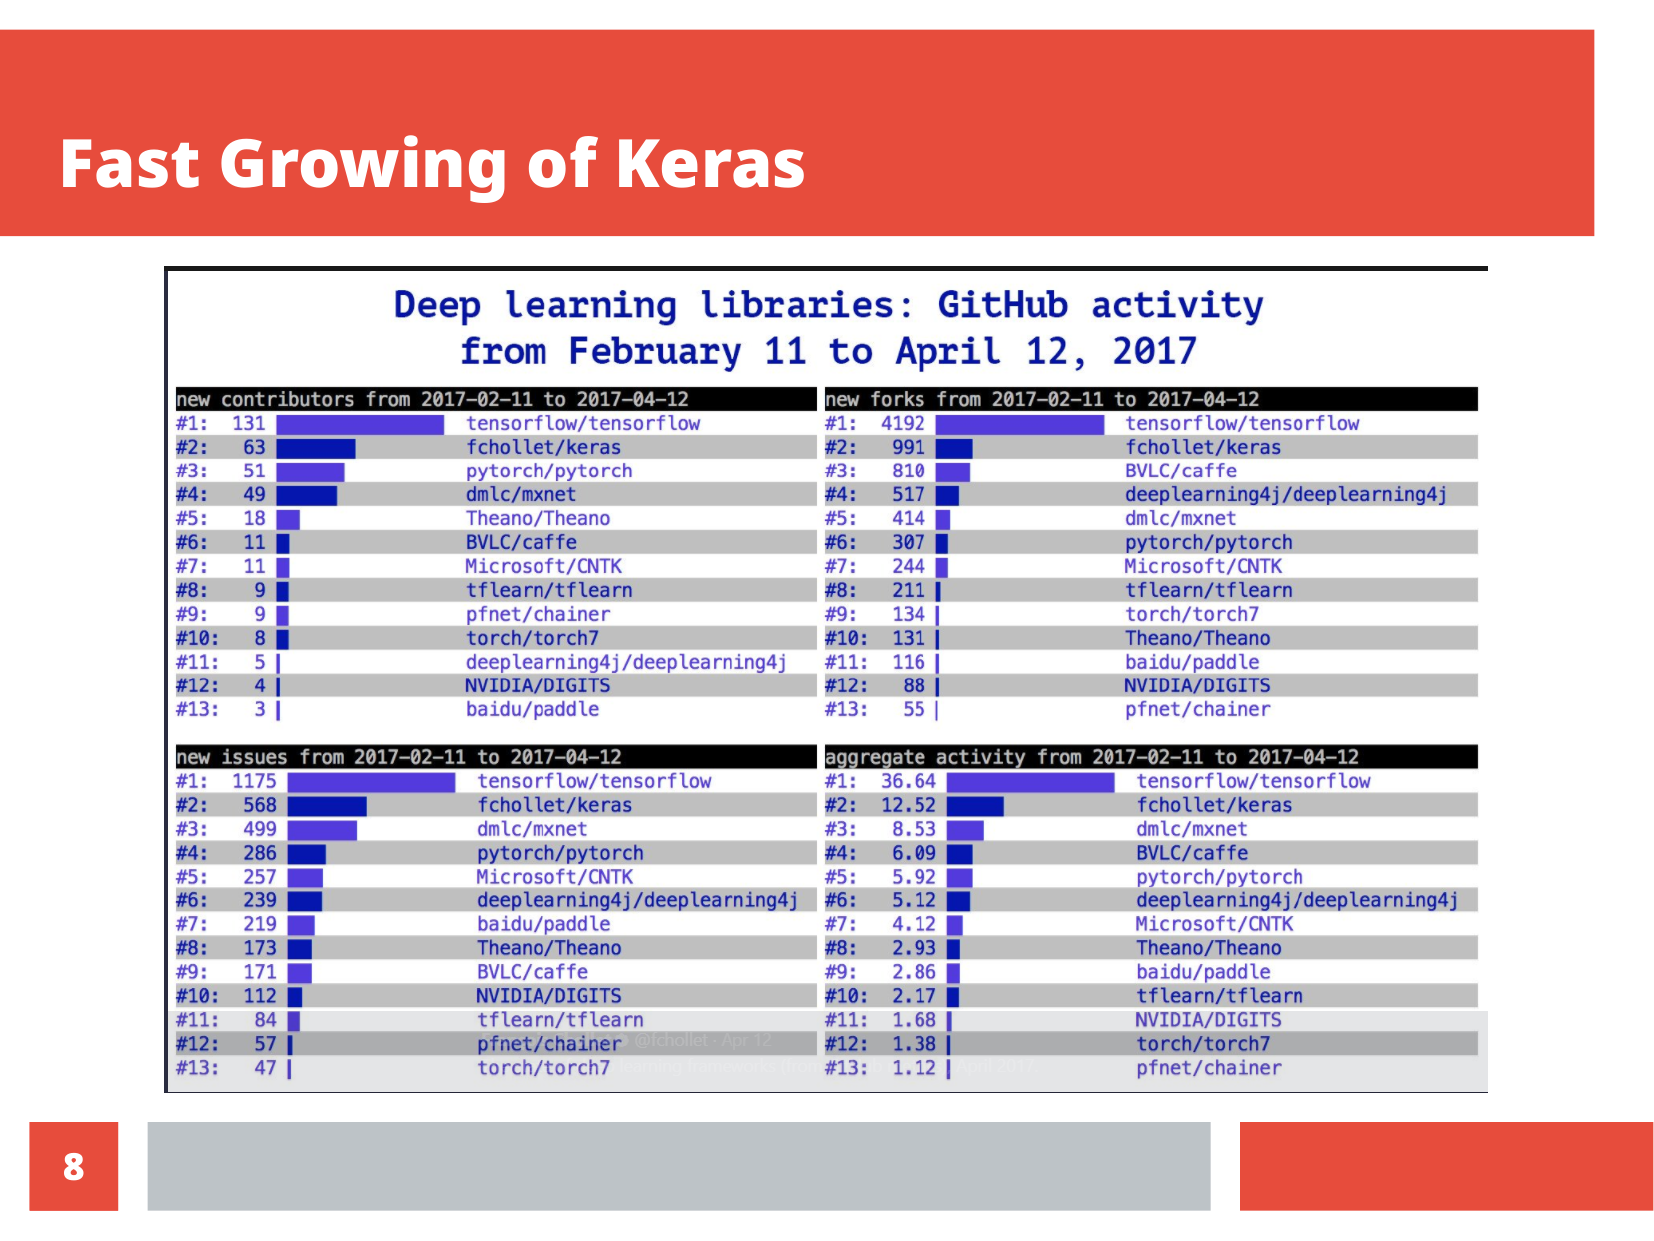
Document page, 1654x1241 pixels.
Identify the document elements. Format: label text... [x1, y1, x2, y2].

title Fast Growing of Keras [59, 59, 1595, 207]
picture [164, 266, 1488, 1093]
